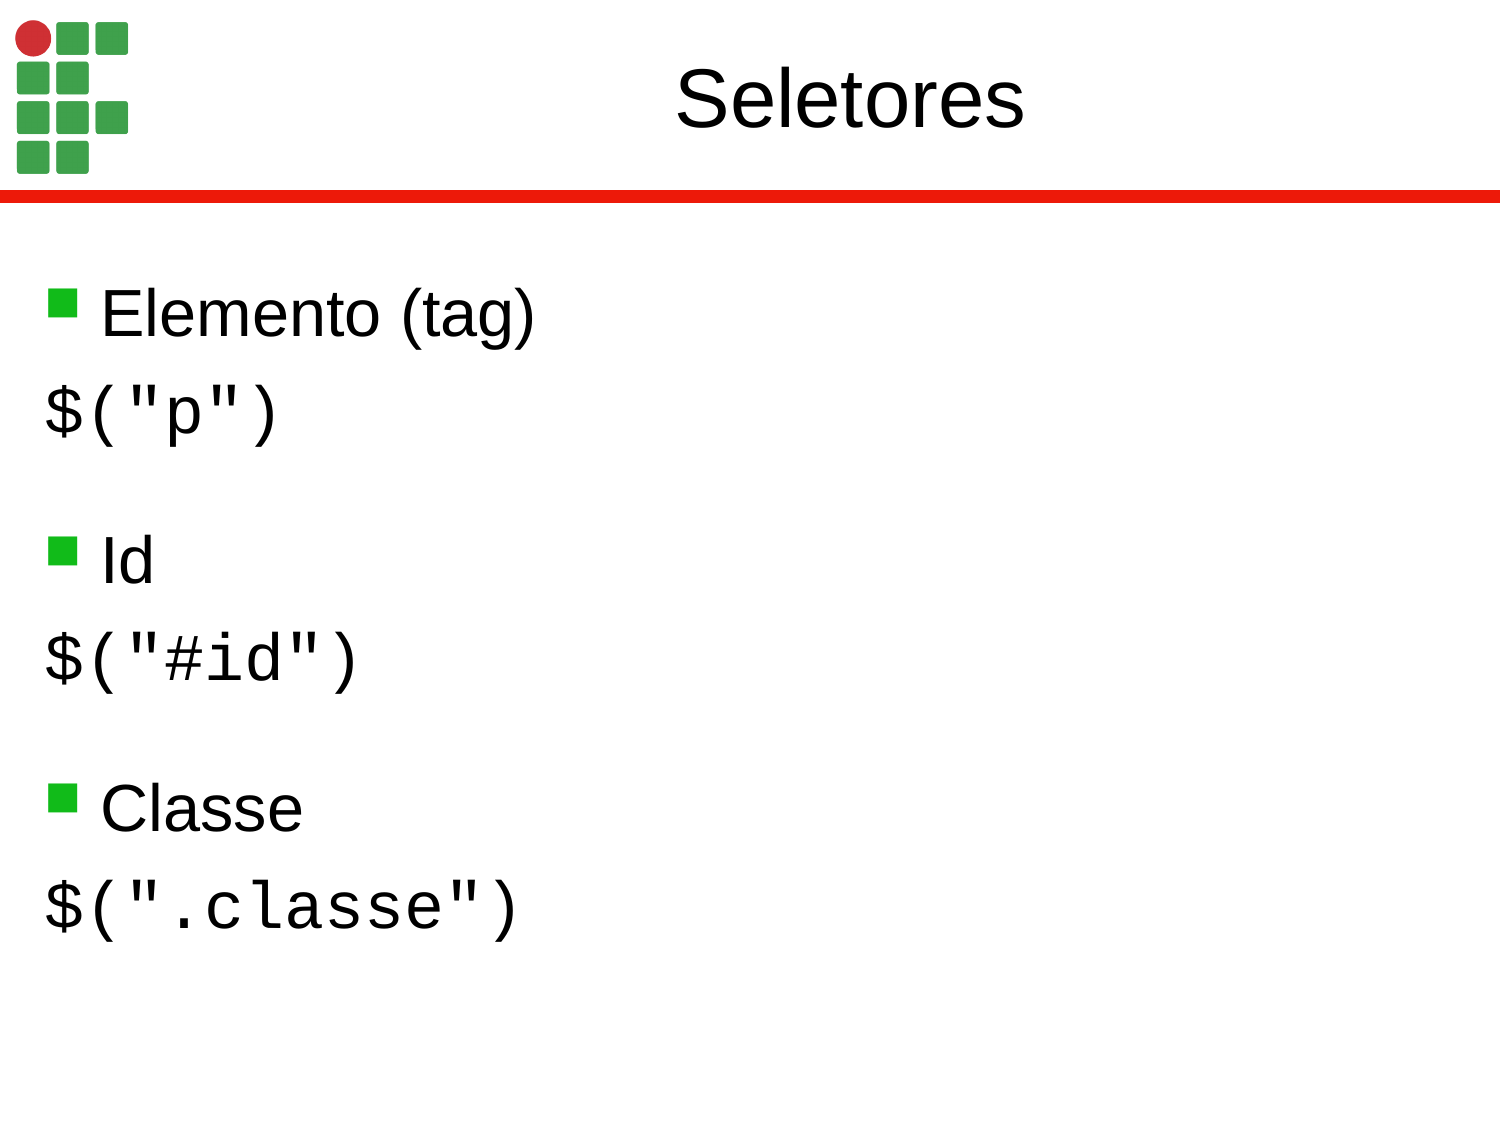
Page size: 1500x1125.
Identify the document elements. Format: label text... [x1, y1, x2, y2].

picture [14, 16, 130, 178]
list Elemento (tag) $("p") Id $("#id") Classe $(".classe") [29, 207, 1471, 1087]
title Seletores [230, 0, 1471, 202]
